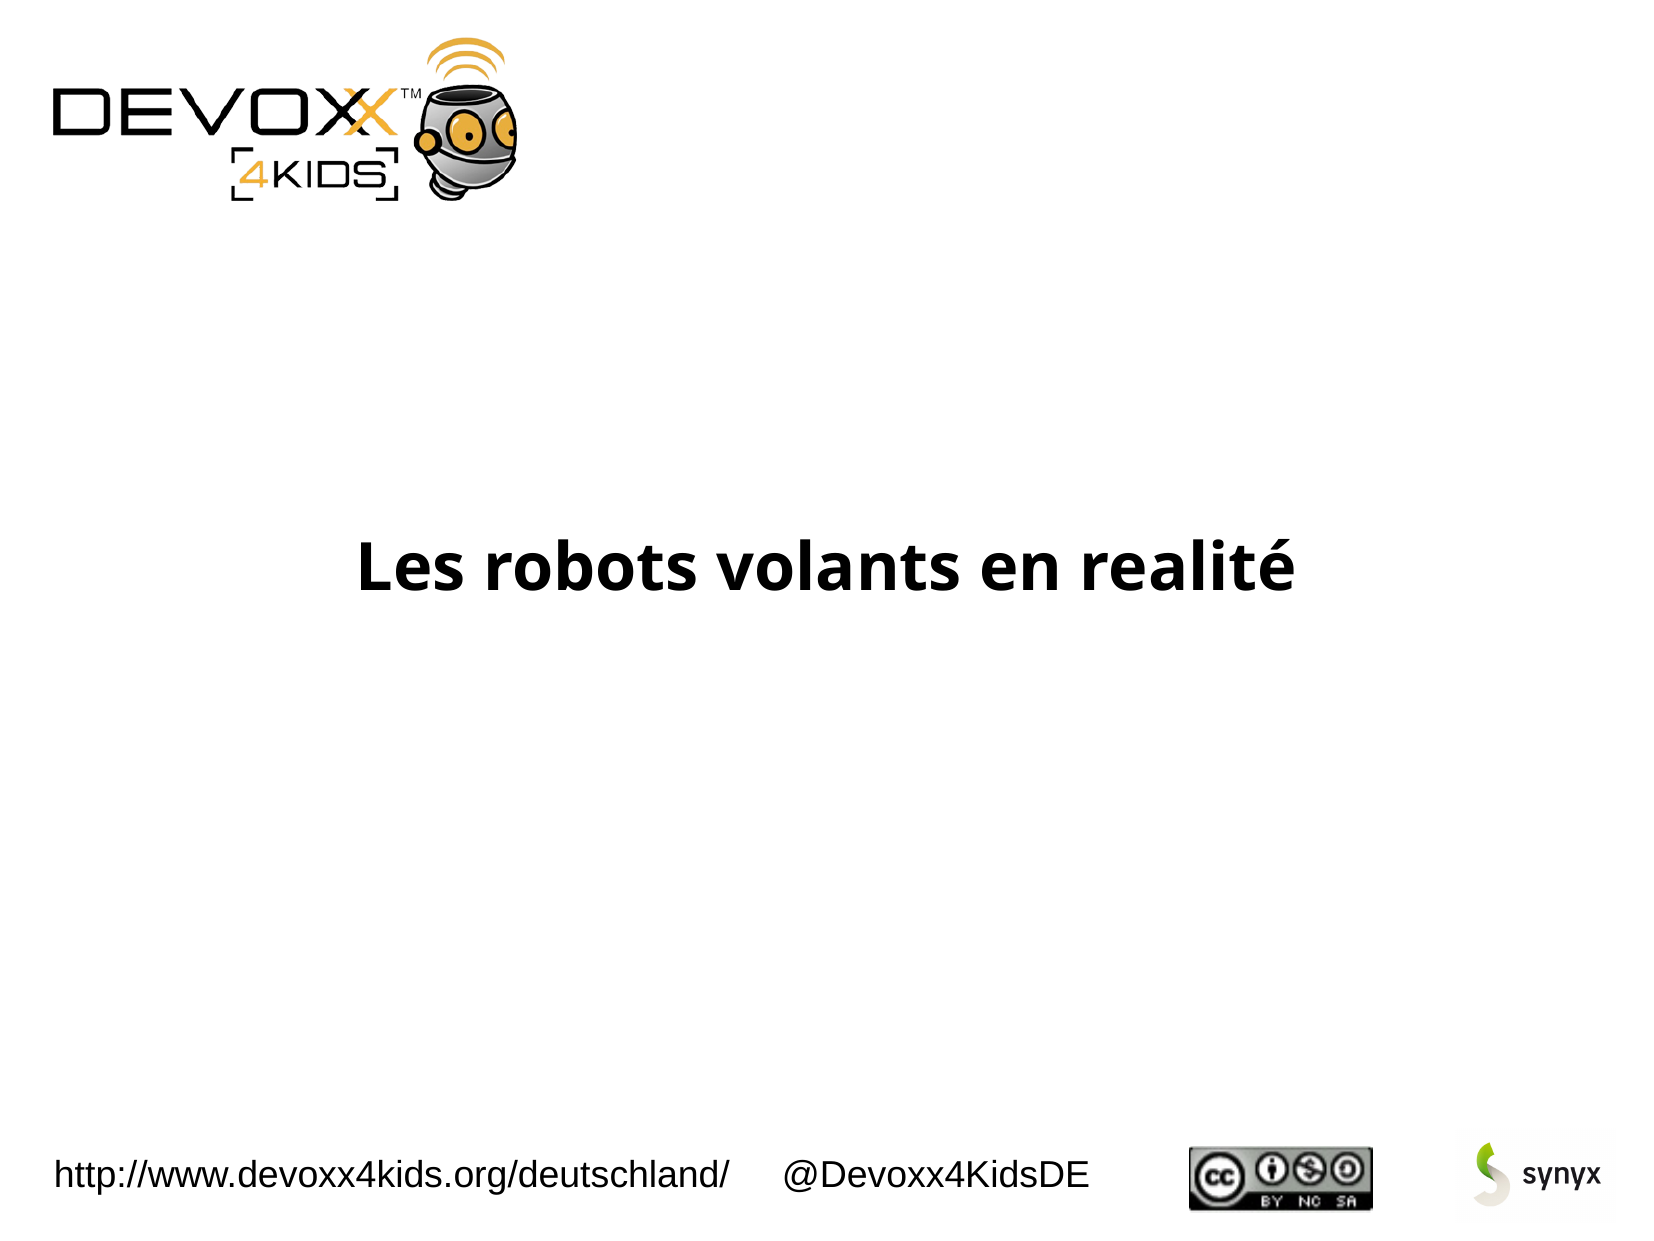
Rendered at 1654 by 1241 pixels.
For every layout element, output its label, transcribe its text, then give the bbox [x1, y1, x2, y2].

picture [53, 37, 517, 201]
text_box Les robots volants en realité [0, 248, 1654, 881]
picture [1455, 1128, 1616, 1223]
picture [1189, 1146, 1373, 1213]
